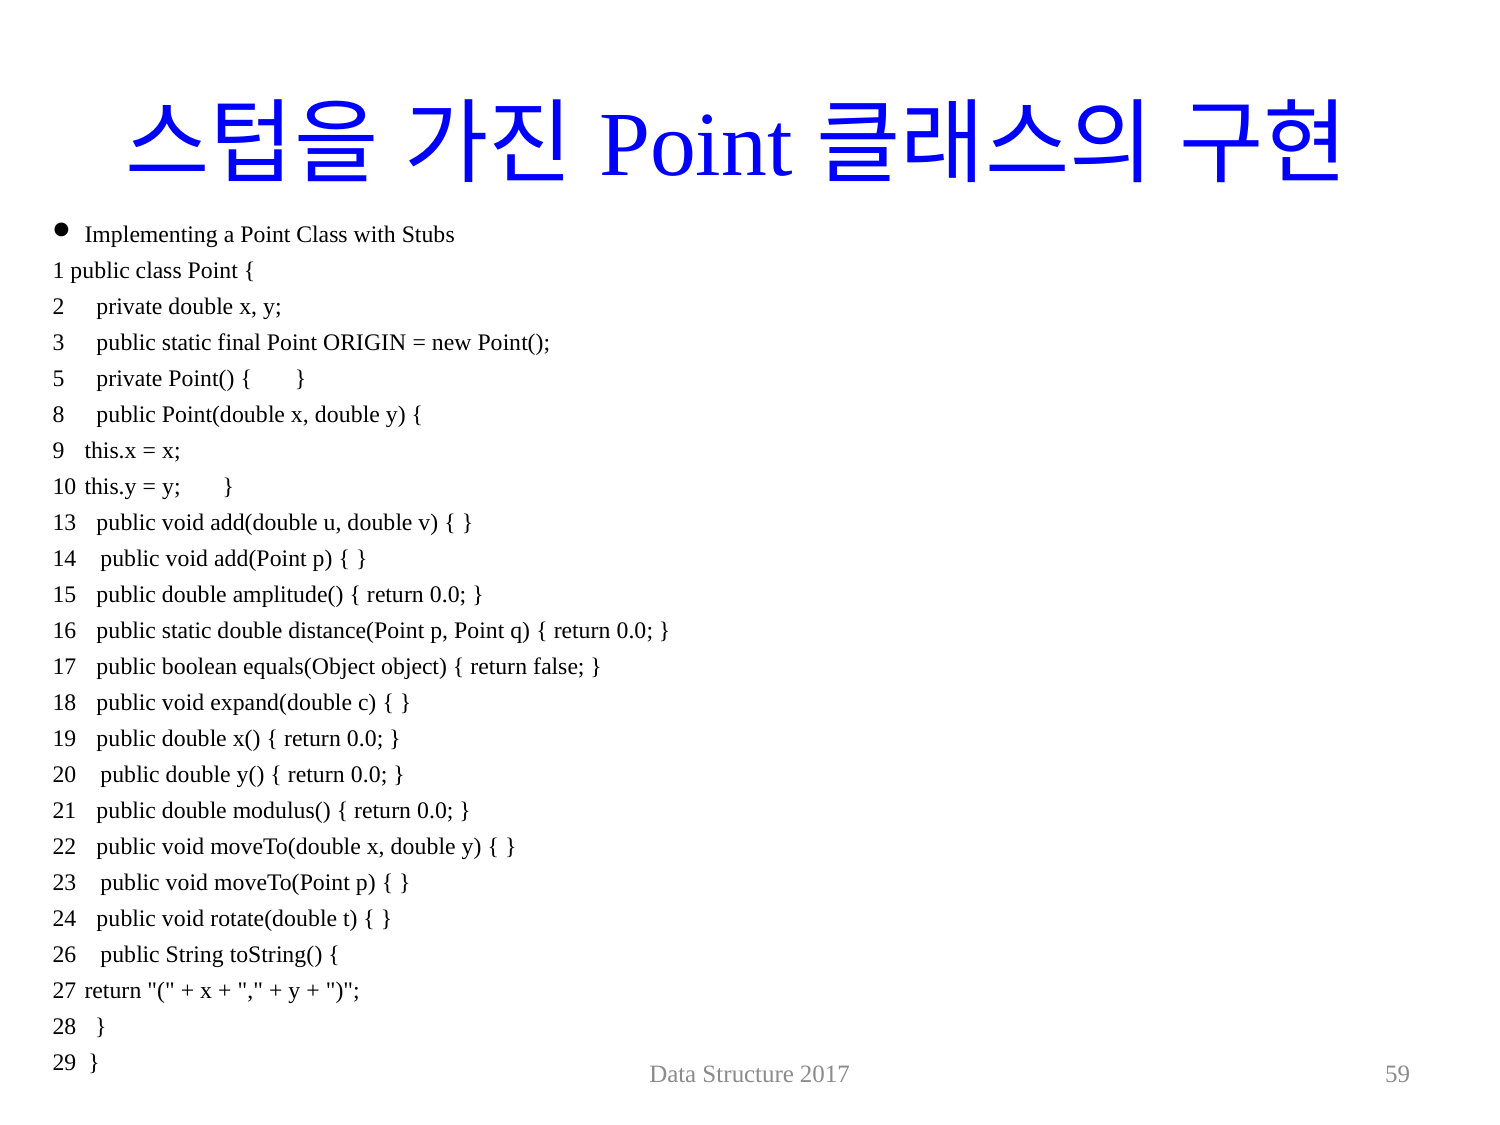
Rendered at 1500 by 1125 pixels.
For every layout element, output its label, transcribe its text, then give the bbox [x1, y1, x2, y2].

list Implementing a Point Class with Stubs 1 public class Point { 2 private double x, y; 3 public static final Point ORIGIN = new Point(); 5 private Point() { } 8 public Point(double x, double y) { 9 this.x = x; 10 this.y = y; } 13 public void add(double u, double v) { } 14 public void add(Point p) { } 15 public double amplitude() { return 0.0; } 16 public static double distance(Point p, Point q) { return 0.0; } 17 public boolean equals(Object object) { return false; } 18 public void expand(double c) { } 19 public double x() { return 0.0; } 20 public double y() { return 0.0; } 21 public double modulus() { return 0.0; } 22 public void moveTo(double x, double y) { } 23 public void moveTo(Point p) { } 24 public void rotate(double t) { } 26 public String toString() { 27 return "(" + x + "," + y + ")"; } 29 } [37, 208, 1450, 1094]
footer Data Structure 2017 [512, 1042, 988, 1103]
title 스텁을 가진 Point 클래스의 구현 [75, 45, 1425, 208]
slide_number <숫자> [1074, 1042, 1425, 1103]
